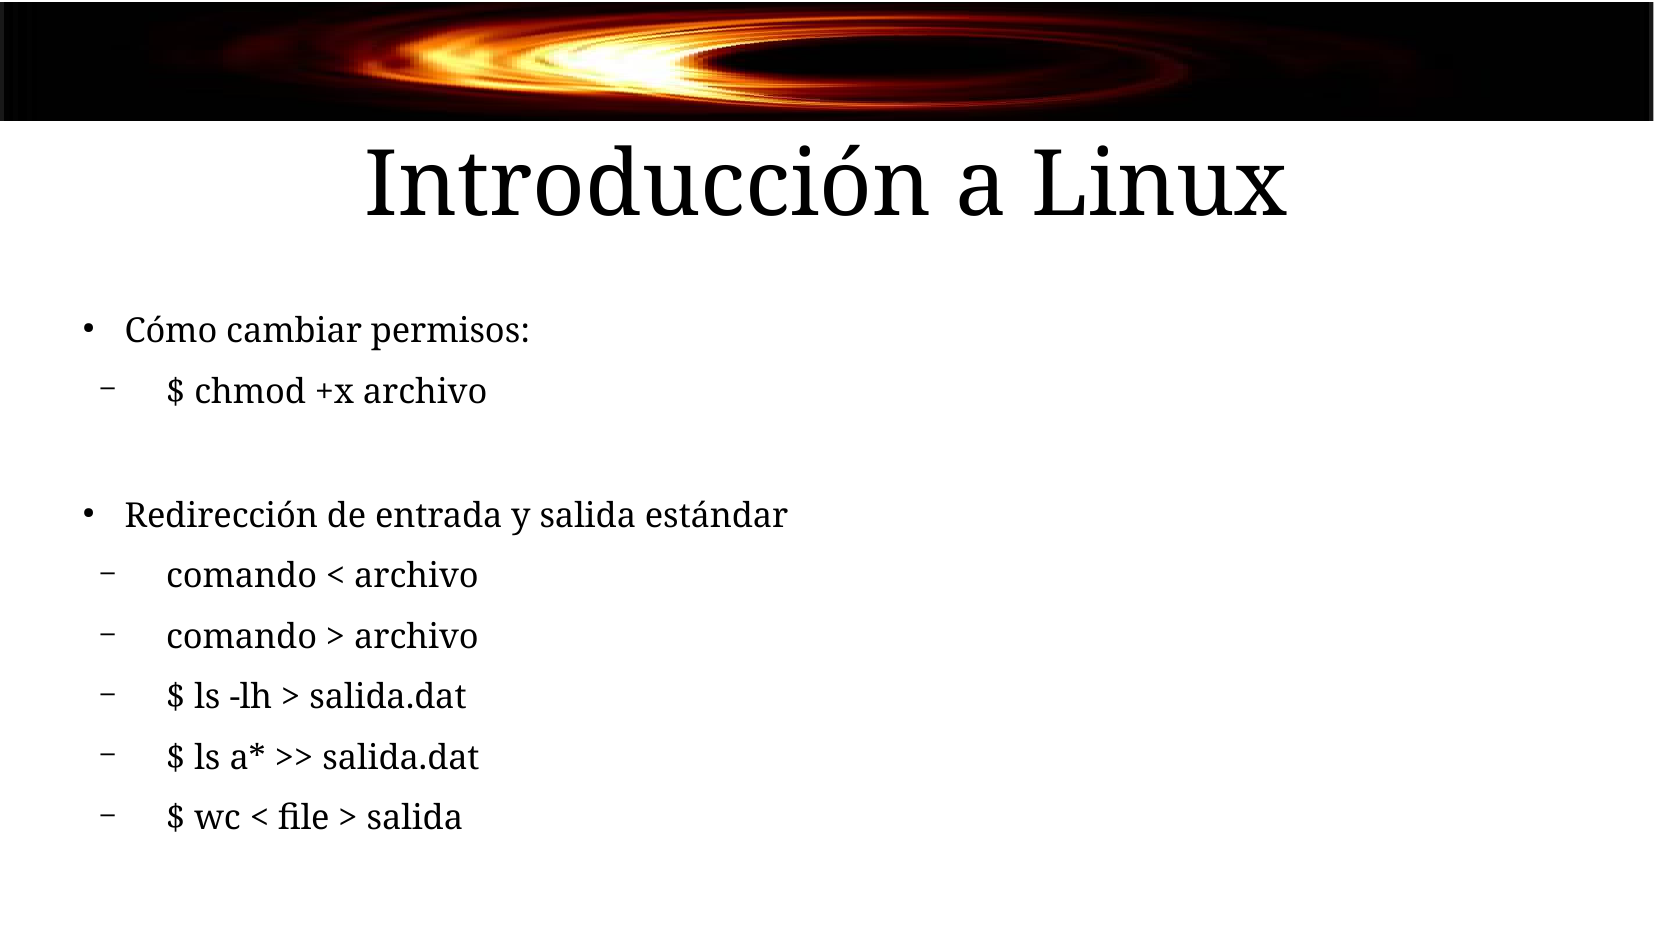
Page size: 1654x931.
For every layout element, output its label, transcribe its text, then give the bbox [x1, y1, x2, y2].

title Introducción a Linux [82, 121, 1571, 258]
picture [0, 2, 1654, 121]
list Cómo cambiar permisos: $ chmod +x archivo Redirección de entrada y salida estándar comando < archivo comando > archivo $ ls -lh > salida.dat $ ls a* >> salida.dat $ wc < file > salida [82, 306, 1571, 846]
